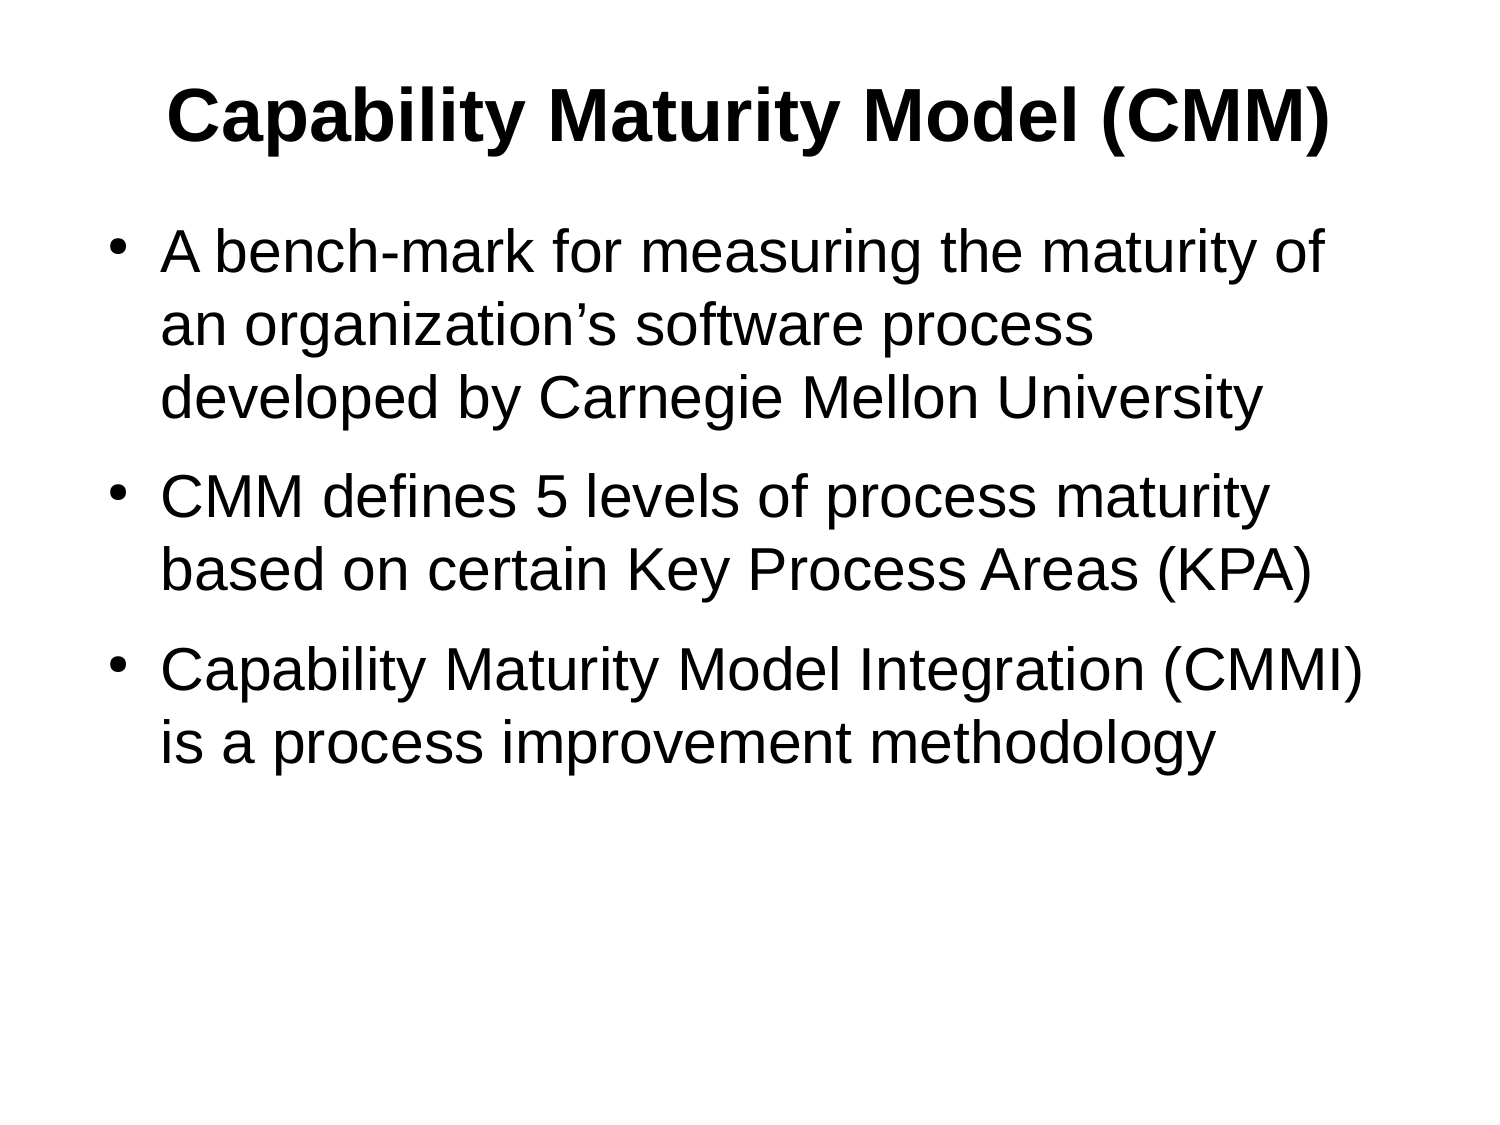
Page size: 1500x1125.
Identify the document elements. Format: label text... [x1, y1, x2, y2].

list A bench-mark for measuring the maturity of an organization’s software process developed by Carnegie Mellon University CMM defines 5 levels of process maturity based on certain Key Process Areas (KPA) Capability Maturity Model Integration (CMMI) is a process improvement methodology [75, 204, 1395, 1075]
title Capability Maturity Model (CMM) [75, 44, 1425, 177]
